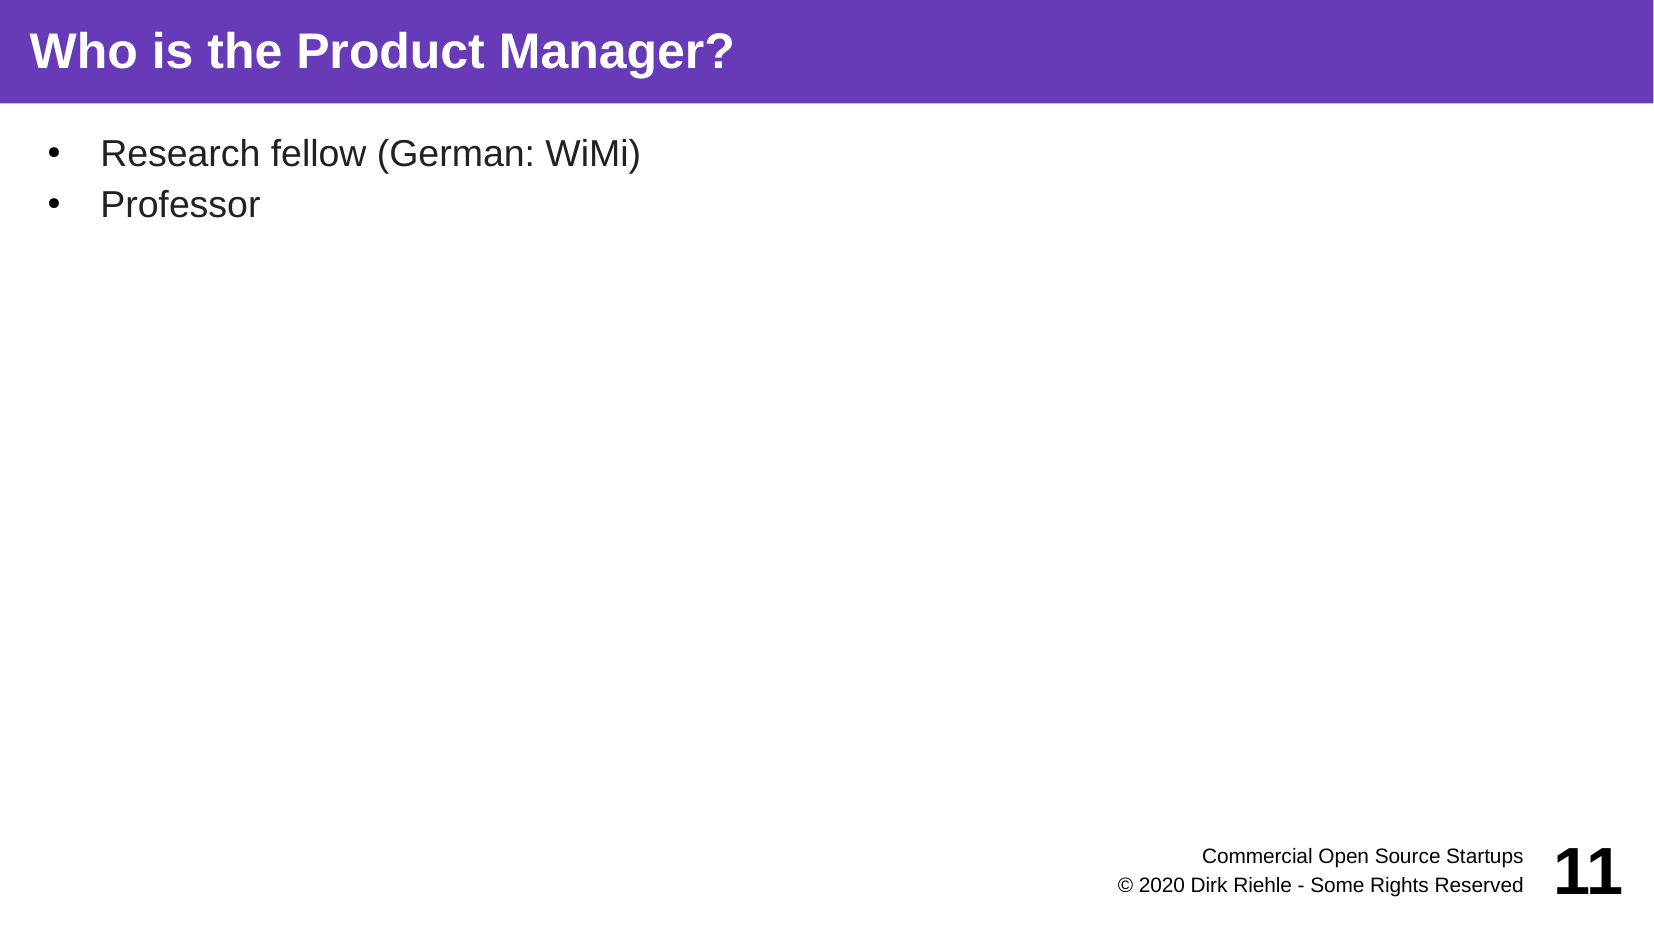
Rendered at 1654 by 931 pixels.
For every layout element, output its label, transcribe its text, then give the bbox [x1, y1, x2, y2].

list Research fellow (German: WiMi) Professor [29, 132, 1625, 813]
title Who is the Product Manager? [0, 0, 1654, 104]
